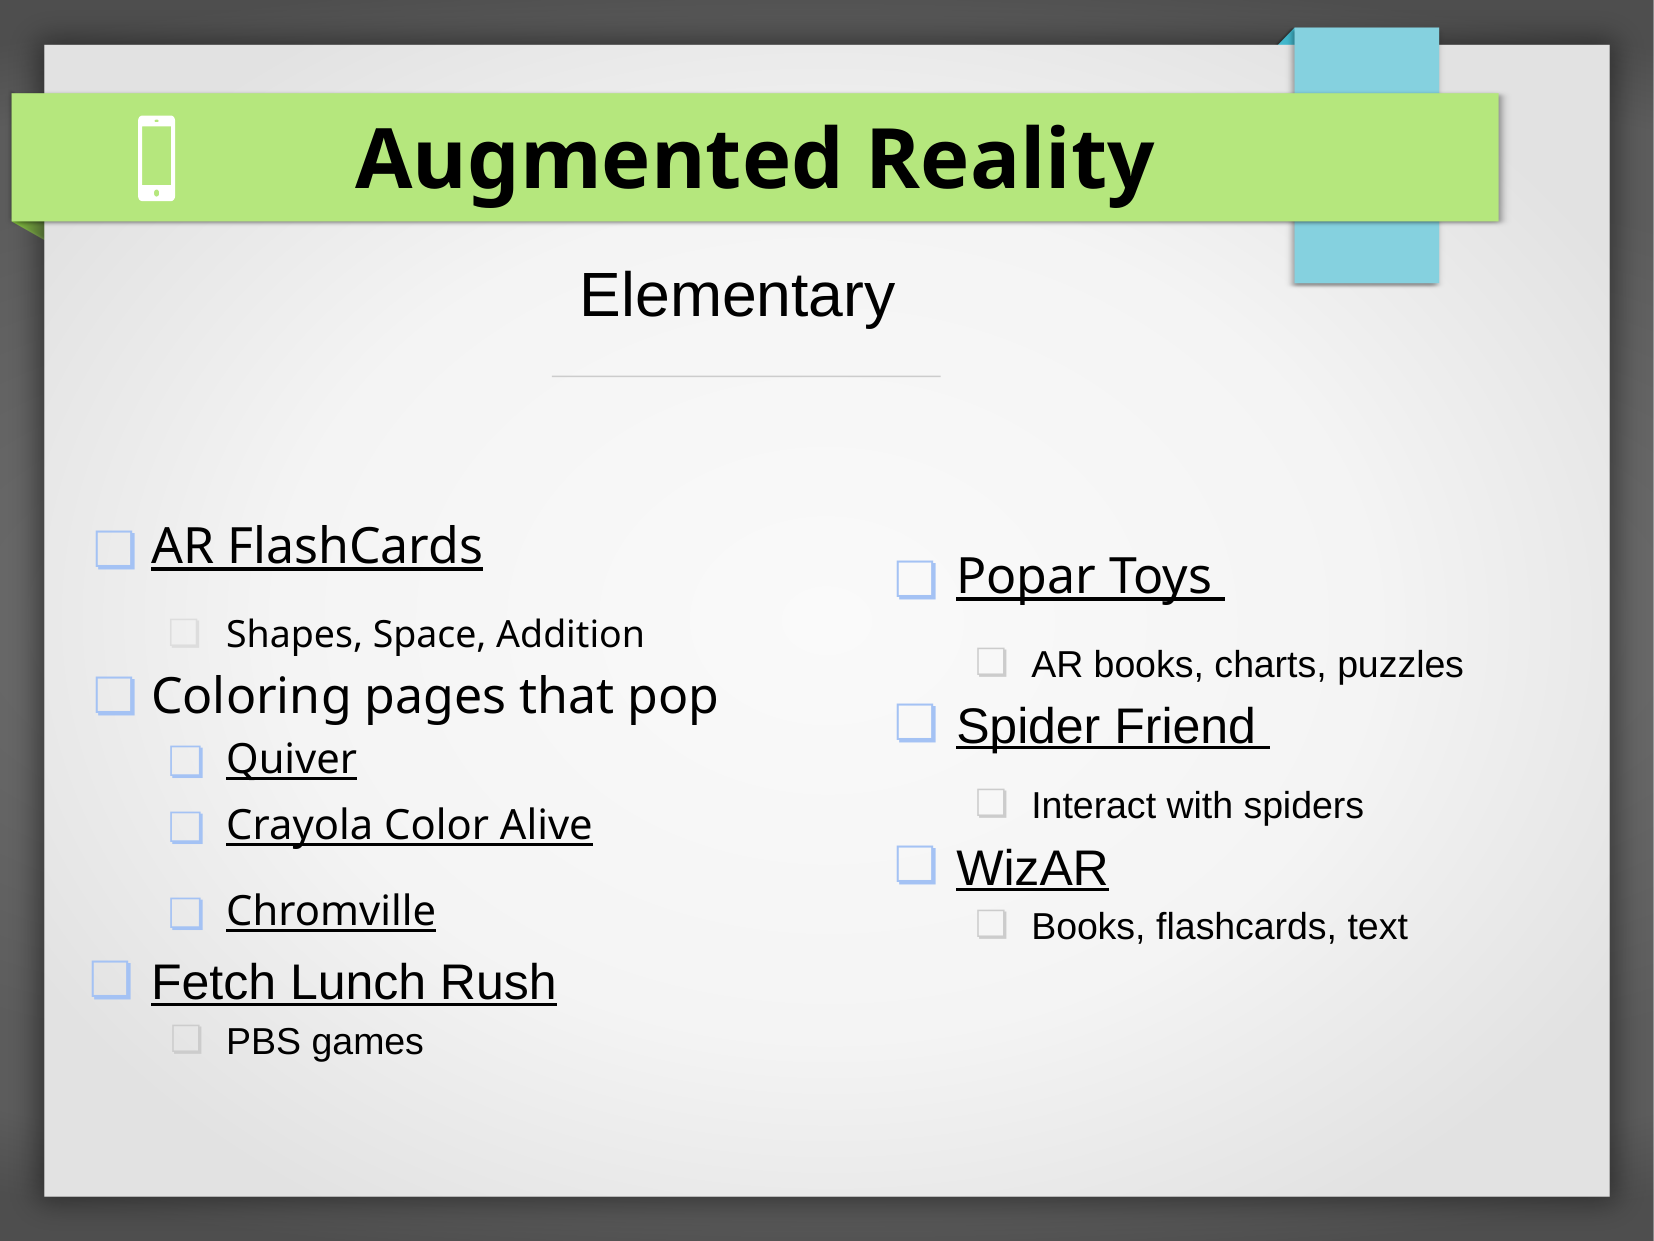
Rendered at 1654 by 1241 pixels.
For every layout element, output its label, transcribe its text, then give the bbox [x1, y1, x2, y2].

text_box [138, 115, 176, 202]
picture [0, 0, 1654, 1241]
text_box Elementary [565, 239, 969, 385]
text_box AR FlashCards Shapes, Space, Addition Coloring pages that pop Quiver Crayola Color Alive Chromville Fetch Lunch Rush PBS games [61, 366, 874, 1199]
text_box Augmented Reality [318, 89, 1548, 272]
text_box Popar Toys AR books, charts, puzzles Spider Friend Interact with spiders WizAR Books, flashcards, text [866, 433, 1617, 1047]
